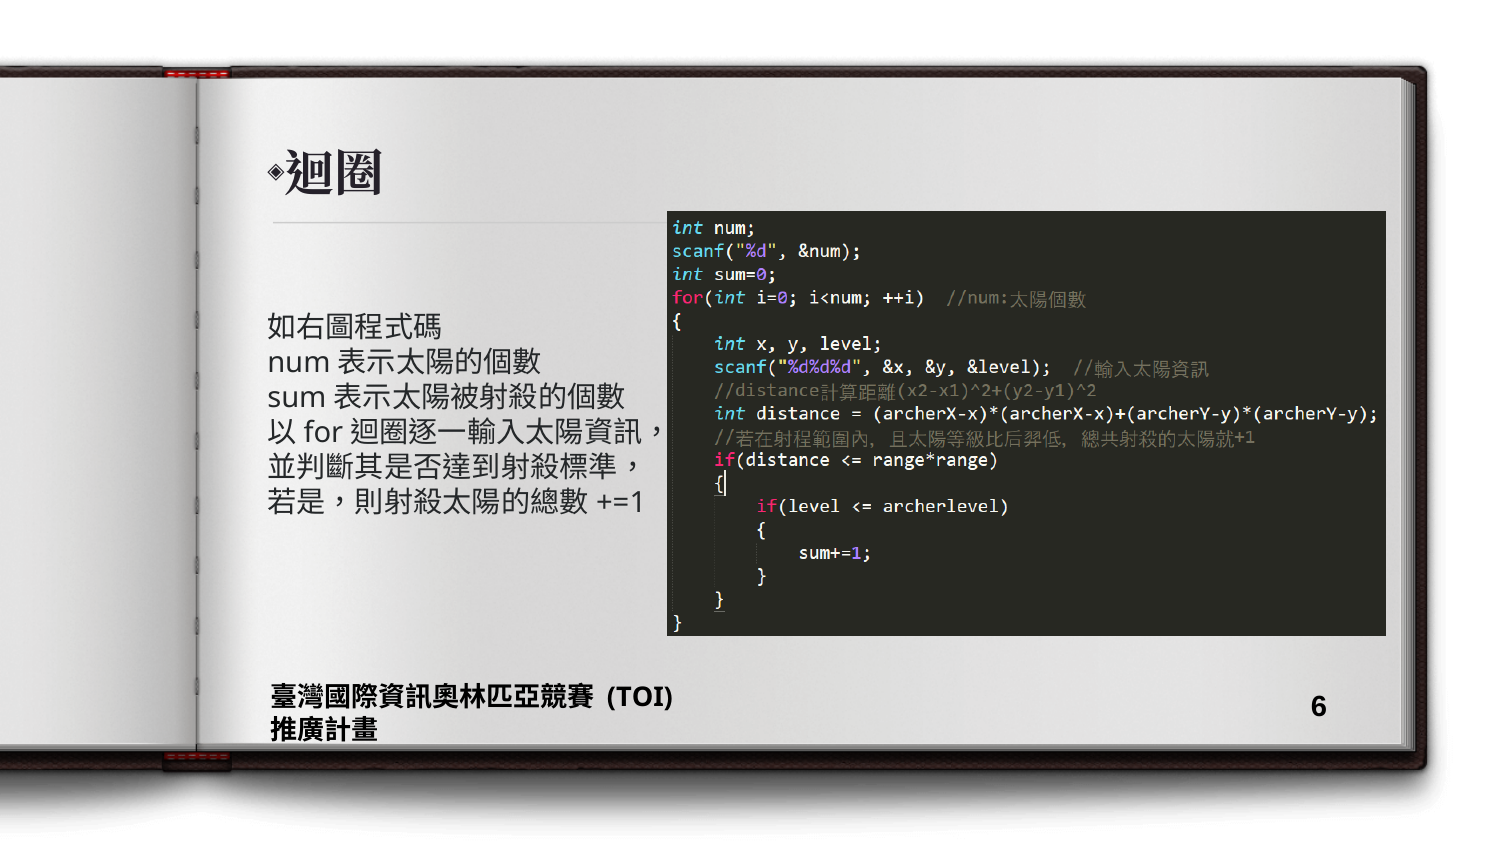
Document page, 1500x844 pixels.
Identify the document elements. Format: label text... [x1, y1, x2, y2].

text_box 如右圖程式碼 num表示太陽的個數 sum表示太陽被射殺的個數 以for迴圈逐一輸入太陽資訊， 並判斷其是否達到射殺標準， 若是，則射殺太陽的總數+=1 [252, 301, 1447, 839]
text_box 迴圈 [252, 126, 1194, 216]
picture [667, 211, 1386, 636]
